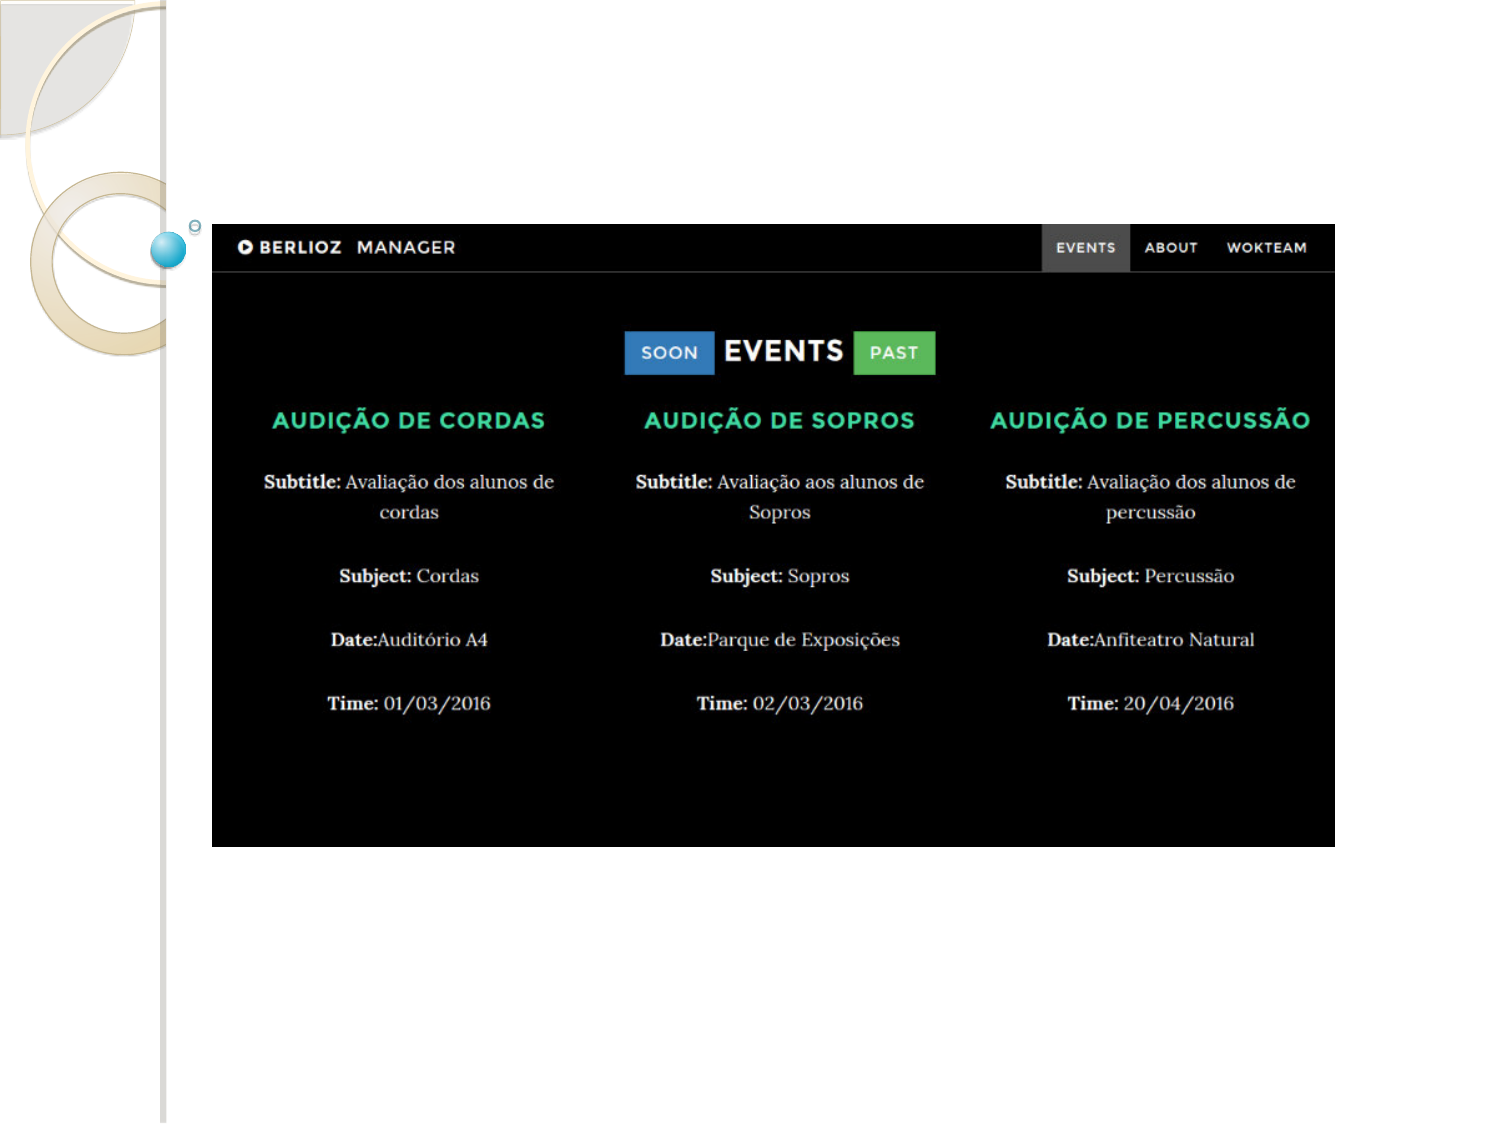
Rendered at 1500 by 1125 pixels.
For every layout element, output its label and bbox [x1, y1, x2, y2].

picture [212, 224, 1335, 847]
